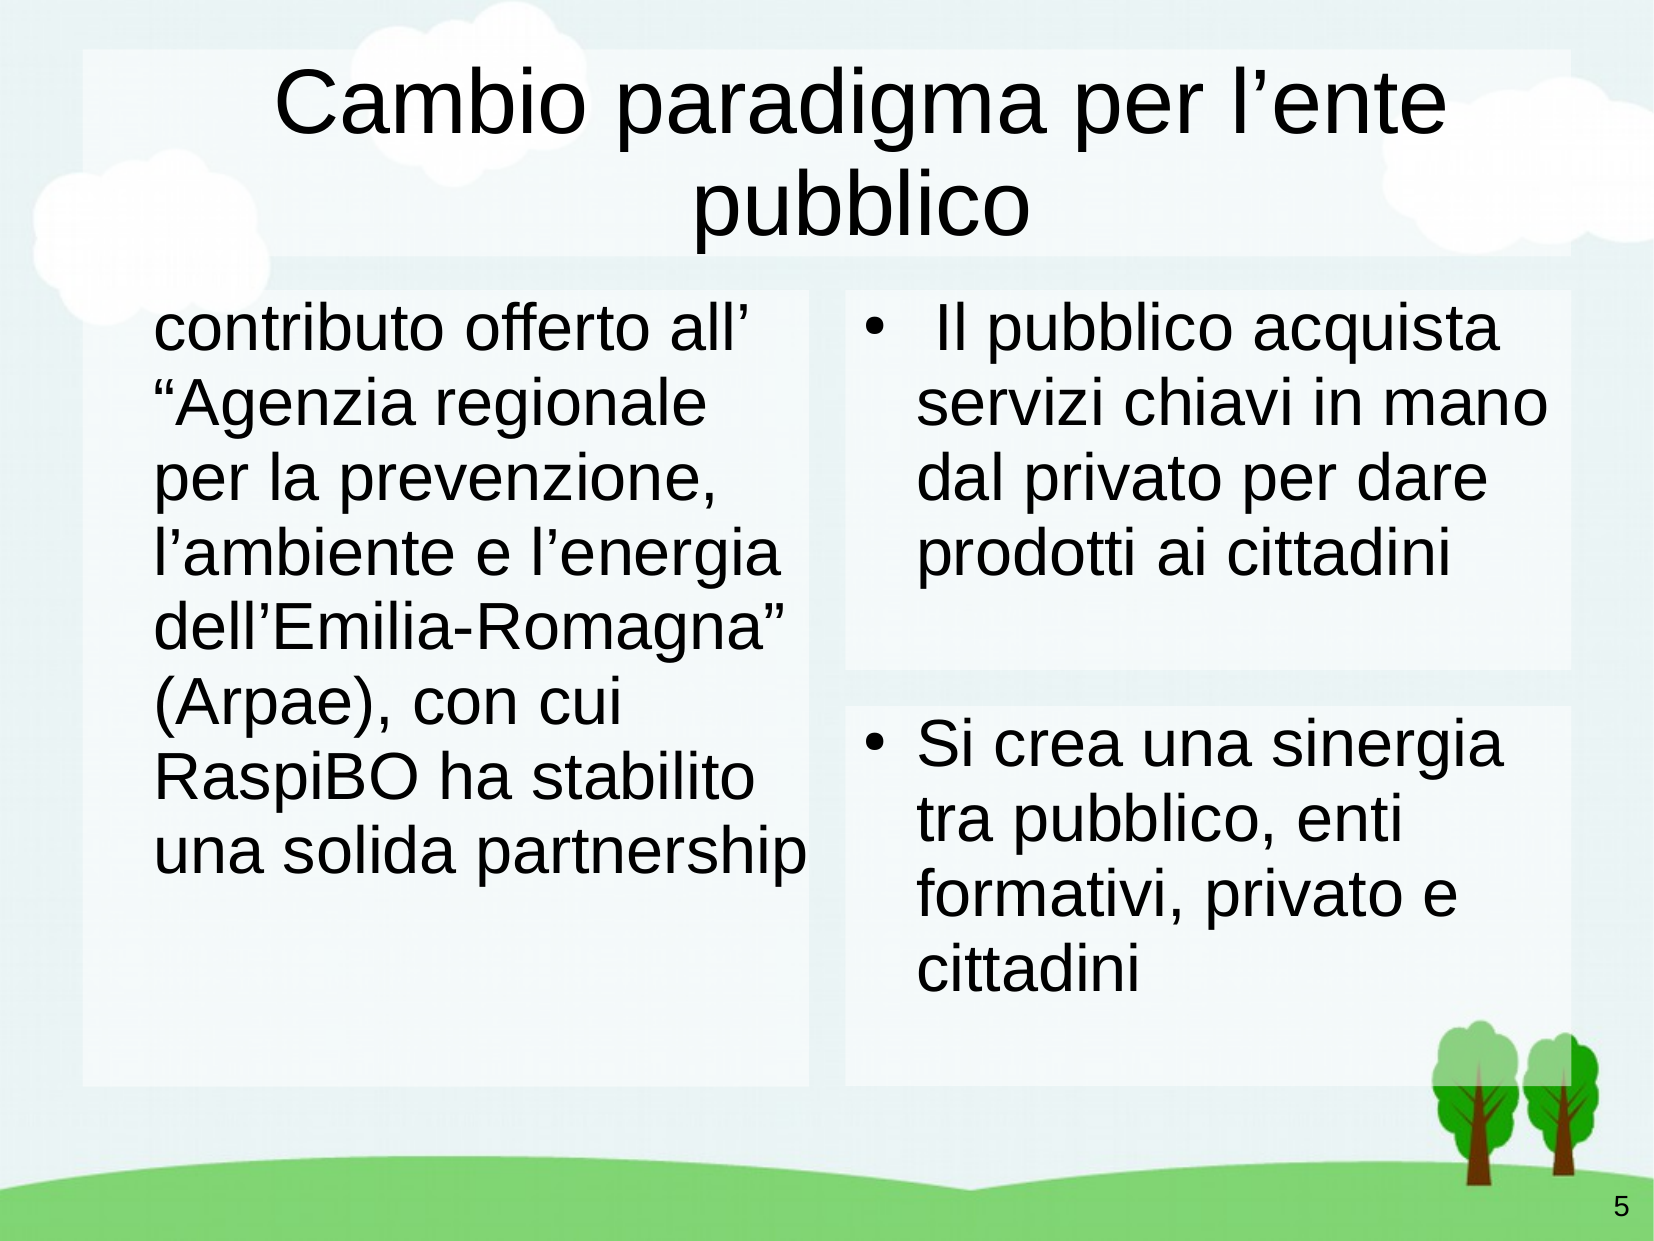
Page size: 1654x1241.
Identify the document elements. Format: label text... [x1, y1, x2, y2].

list Si crea una sinergia tra pubblico, enti formativi, privato e cittadini [845, 706, 1572, 1087]
title Cambio paradigma per l’ente pubblico [82, 49, 1571, 257]
list contributo offerto all’ “Agenzia regionale per la prevenzione, l’ambiente e l’energia dell’Emilia-Romagna” (Arpae), con cui RaspiBO ha stabilito una solida partnership [82, 290, 809, 1087]
list Il pubblico acquista servizi chiavi in mano dal privato per dare prodotti ai cittadini [845, 290, 1572, 671]
picture [0, 0, 1654, 1241]
